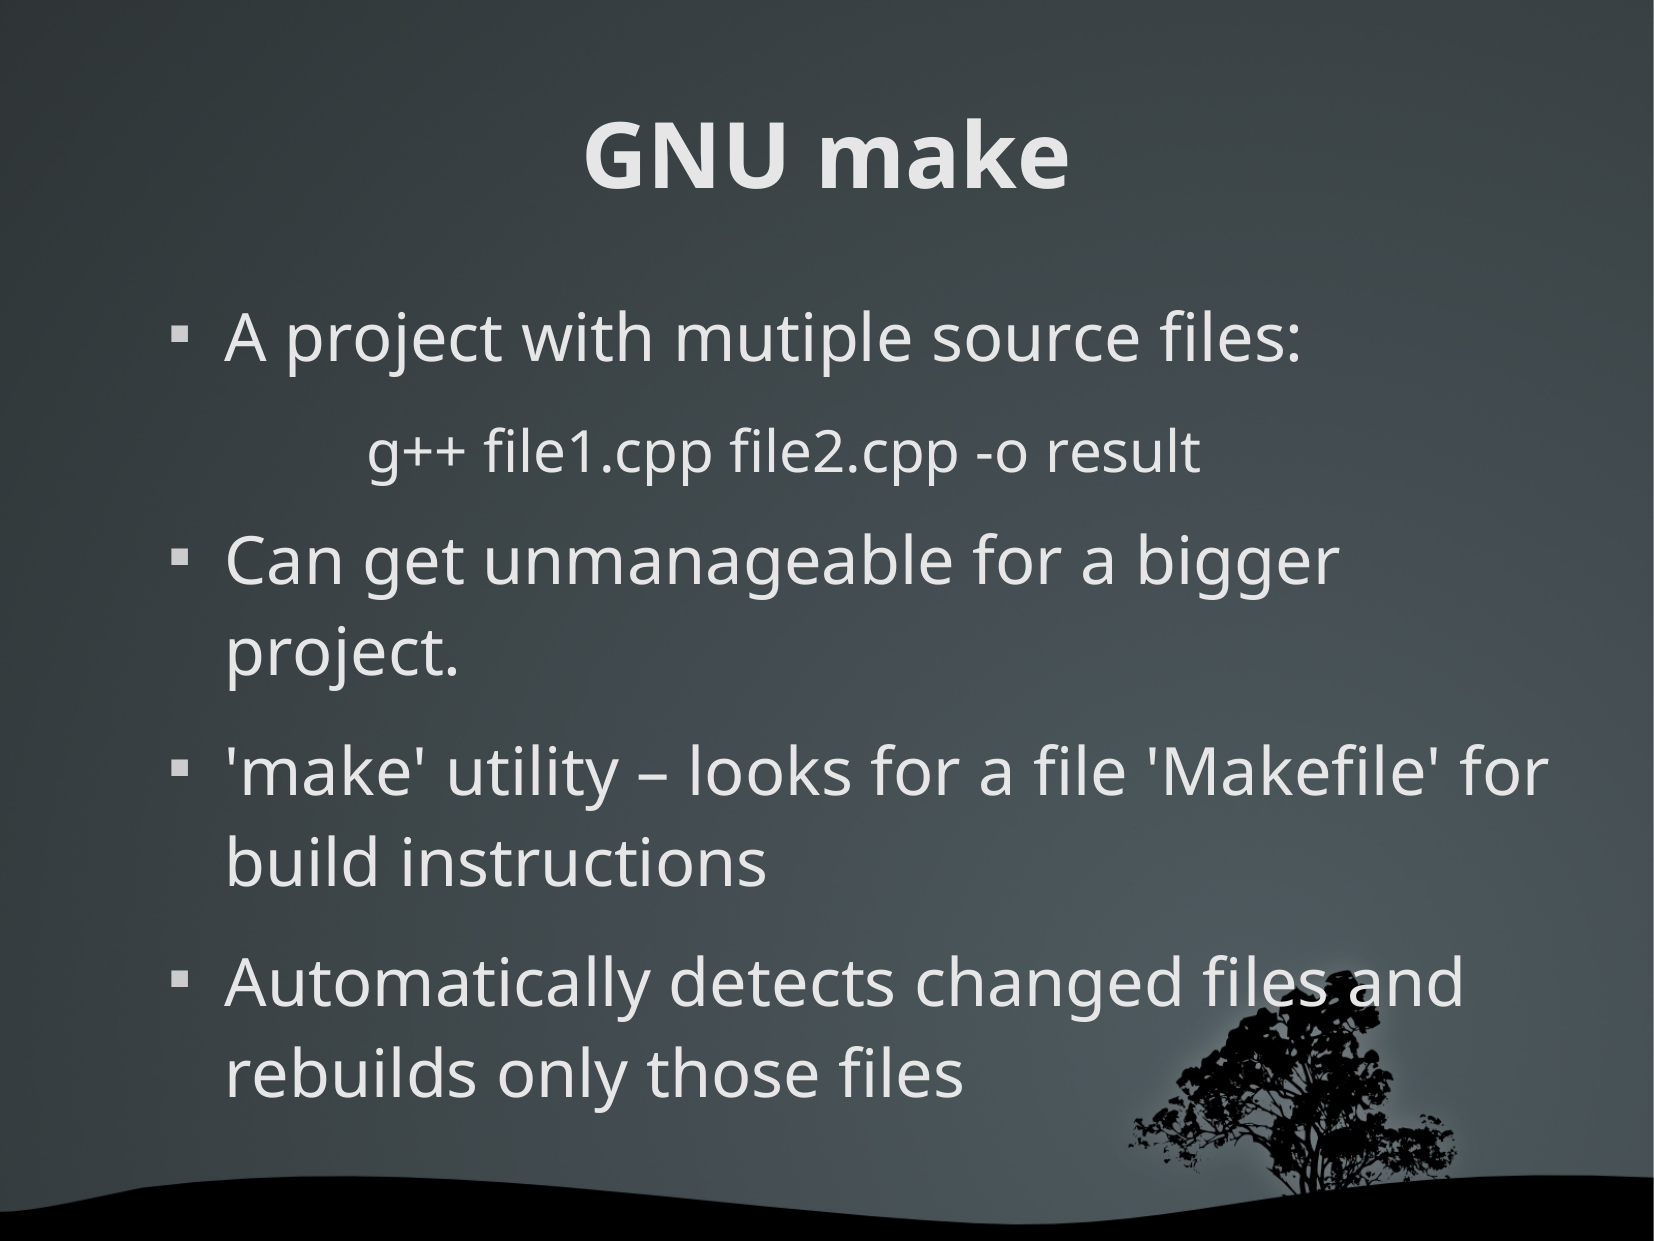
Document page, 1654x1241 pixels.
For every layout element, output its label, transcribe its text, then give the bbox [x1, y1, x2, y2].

picture [0, 0, 1654, 1241]
title GNU make [82, 49, 1571, 257]
list A project with mutiple source files: g++ file1.cpp file2.cpp -o result Can get unmanageable for a bigger project. 'make' utility – looks for a file 'Makefile' for build instructions Automatically detects changed files and rebuilds only those files [82, 290, 1571, 1109]
